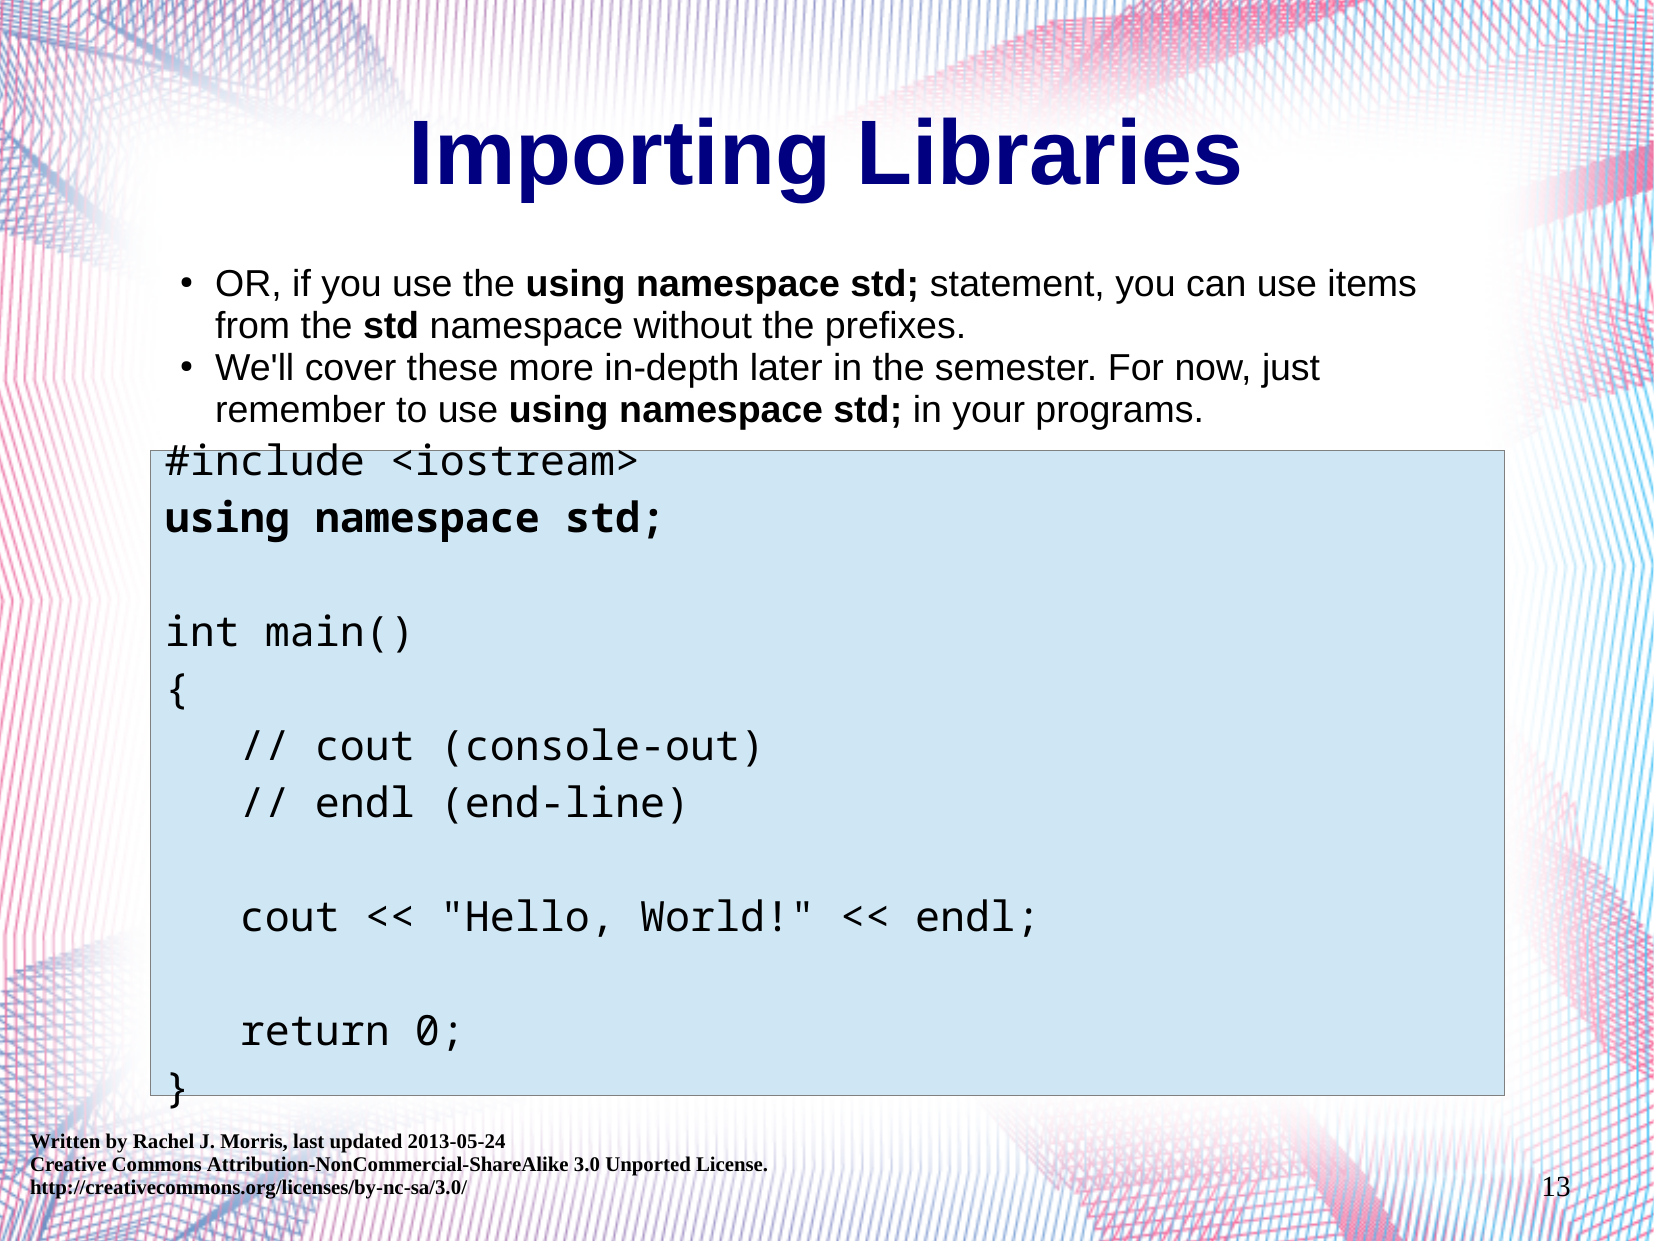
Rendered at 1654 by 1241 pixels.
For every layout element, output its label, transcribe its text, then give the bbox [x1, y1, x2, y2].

picture [0, 0, 1654, 1241]
title Importing Libraries [82, 49, 1571, 257]
text_box #include <iostream> using namespace std; int main() { // cout (console-out) // endl (end-line) cout << "Hello, World!" << endl; return 0; } [150, 450, 1505, 1096]
text_box OR, if you use the using namespace std; statement, you can use items from the std namespace without the prefixes. We'll cover these more in-depth later in the semester. For now, just remember to use using namespace std; in your programs. [165, 255, 1505, 439]
